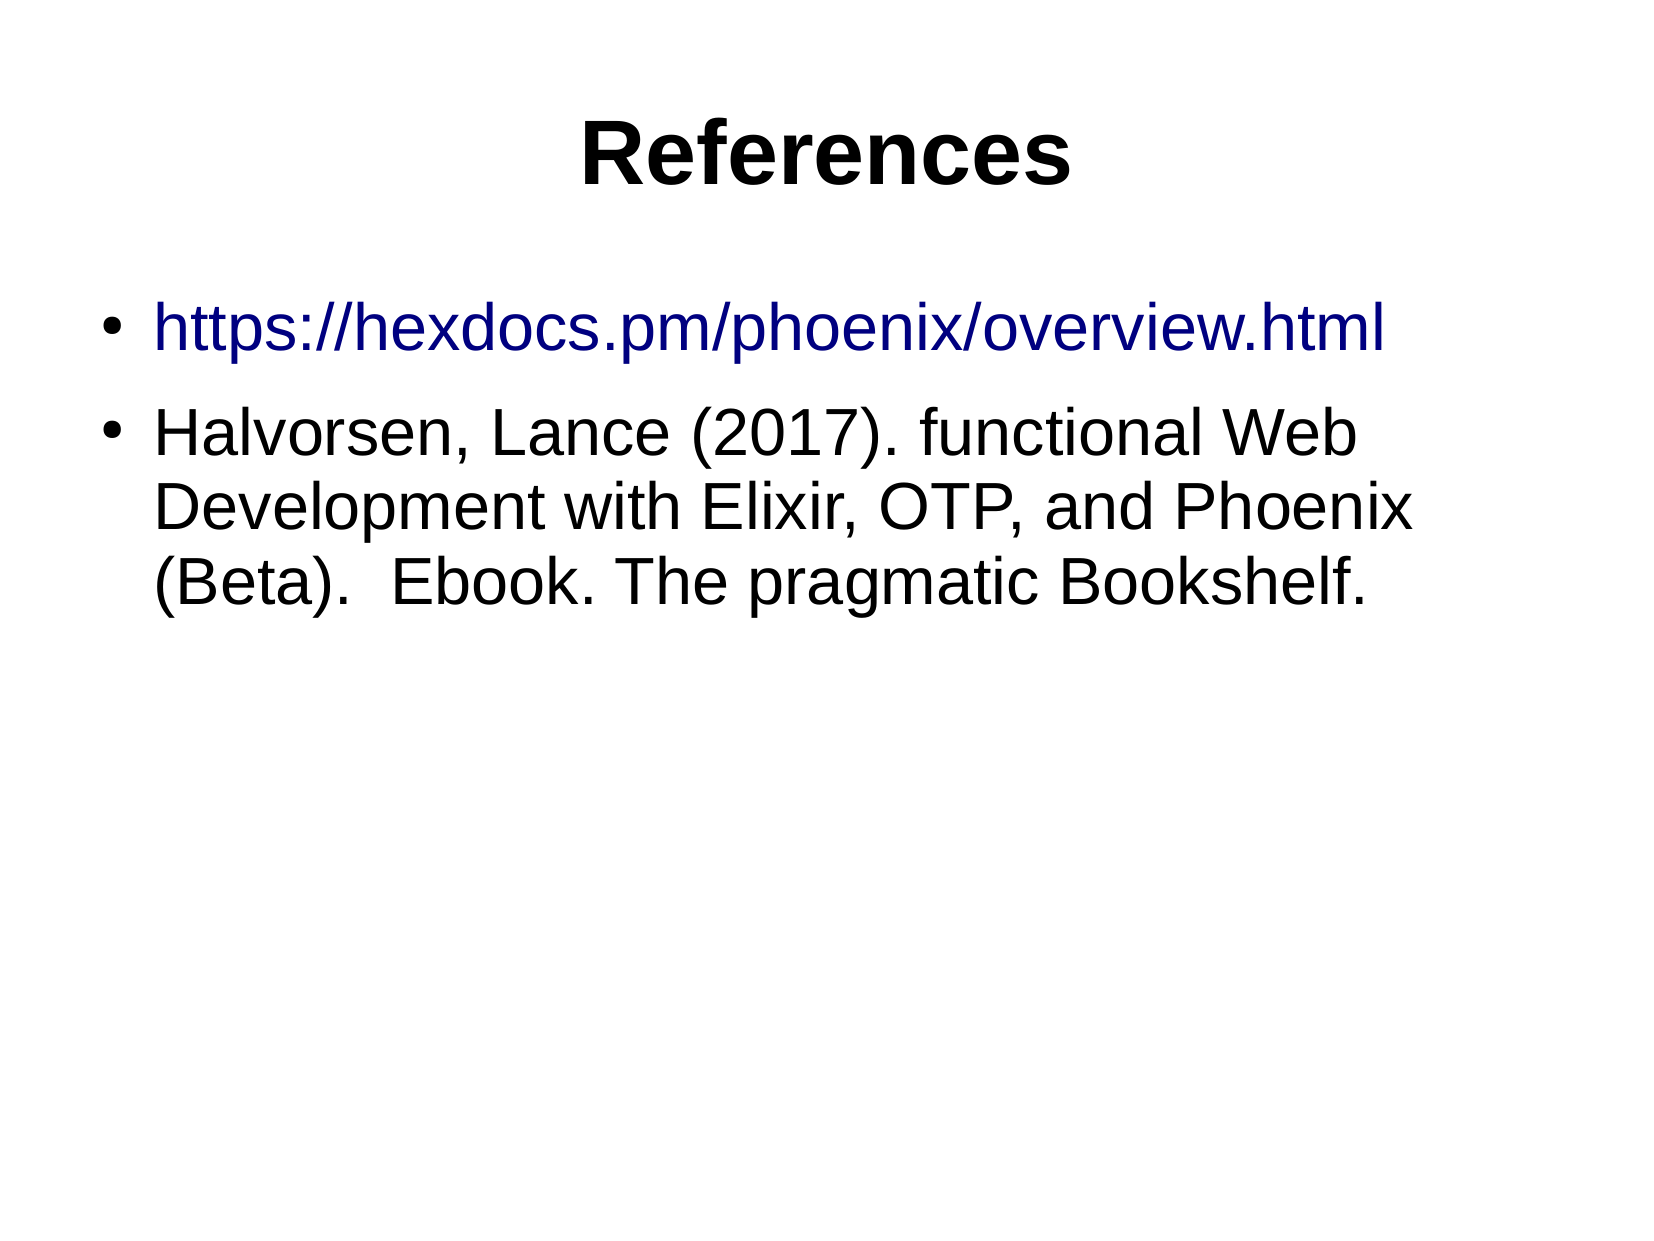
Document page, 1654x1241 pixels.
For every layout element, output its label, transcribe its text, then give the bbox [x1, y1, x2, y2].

title References [82, 49, 1571, 257]
list https://hexdocs.pm/phoenix/overview.html Halvorsen, Lance (2017). functional Web Development with Elixir, OTP, and Phoenix (Beta). Ebook. The pragmatic Bookshelf. [82, 290, 1571, 1010]
